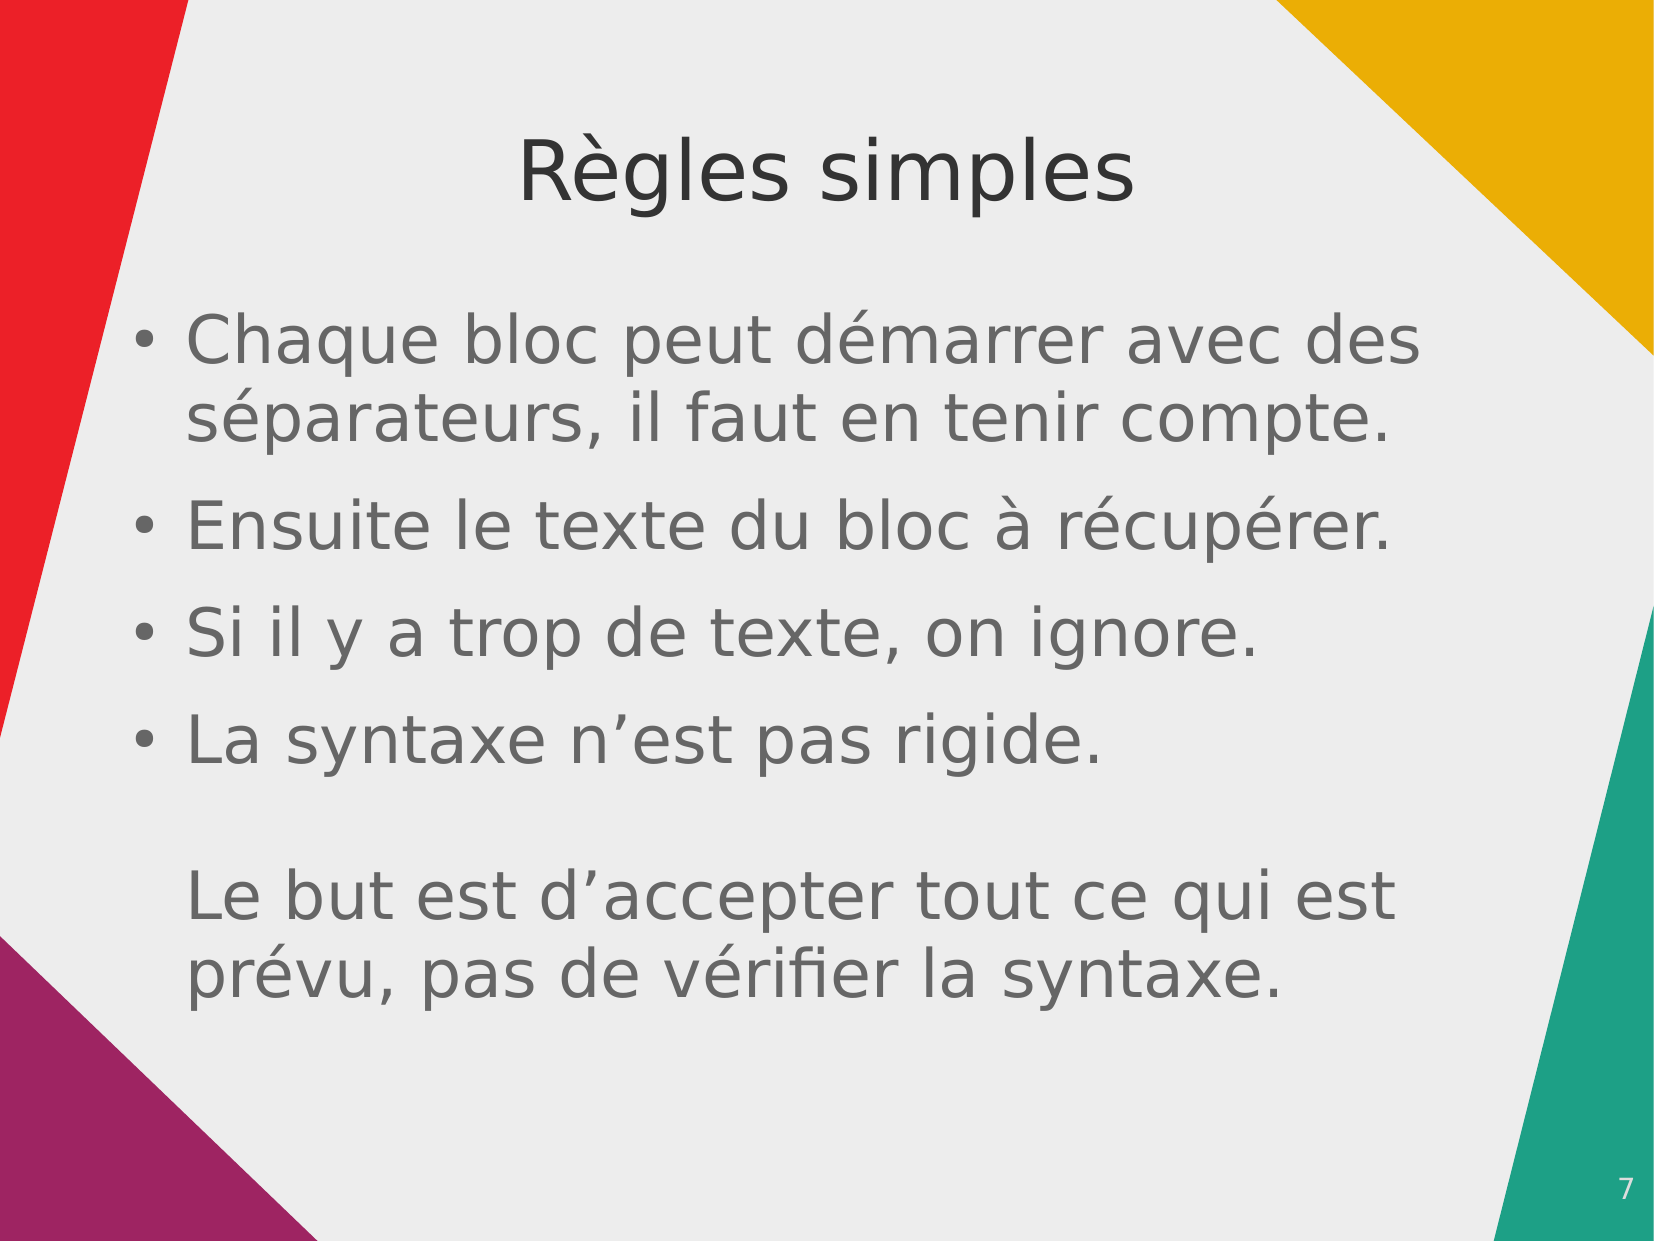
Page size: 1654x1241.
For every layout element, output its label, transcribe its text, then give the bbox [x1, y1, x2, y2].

title Règles simples [114, 73, 1539, 271]
list Chaque bloc peut démarrer avec des séparateurs, il faut en tenir compte. Ensuite le texte du bloc à récupérer. Si il y a trop de texte, on ignore. La syntaxe n’est pas rigide. Le but est d’accepter tout ce qui est prévu, pas de vérifier la syntaxe. [114, 302, 1539, 1033]
